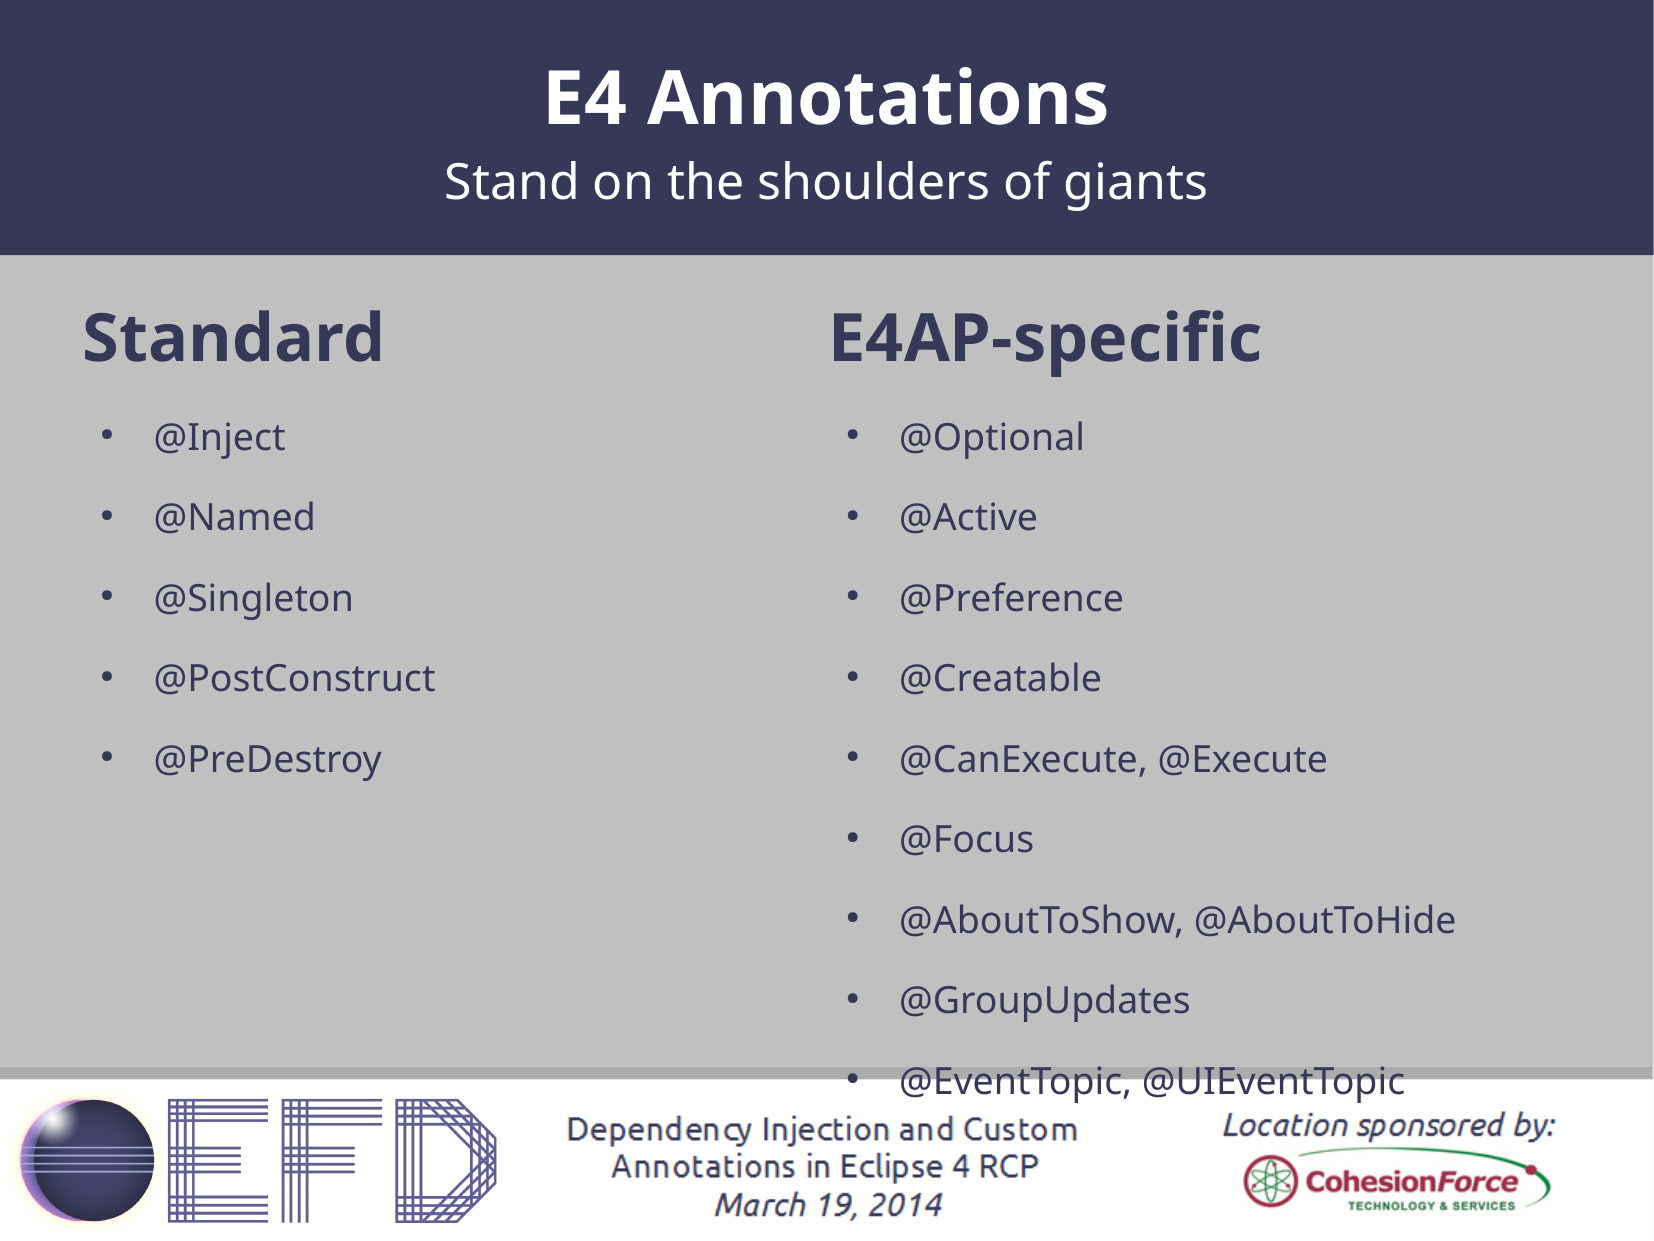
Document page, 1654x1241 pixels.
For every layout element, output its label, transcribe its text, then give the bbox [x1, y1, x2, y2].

picture [0, 1079, 497, 1241]
list Standard @Inject @Named @Singleton @PostConstruct @PreDestroy [82, 290, 793, 1109]
picture [549, 1082, 1105, 1241]
title E4 Annotations Stand on the shoulders of giants [82, 25, 1571, 233]
picture [1110, 1104, 1654, 1241]
list E4AP-specific @Optional @Active @Preference @Creatable @CanExecute, @Execute @Focus @AboutToShow, @AboutToHide @GroupUpdates @EventTopic, @UIEventTopic [828, 290, 1539, 1109]
